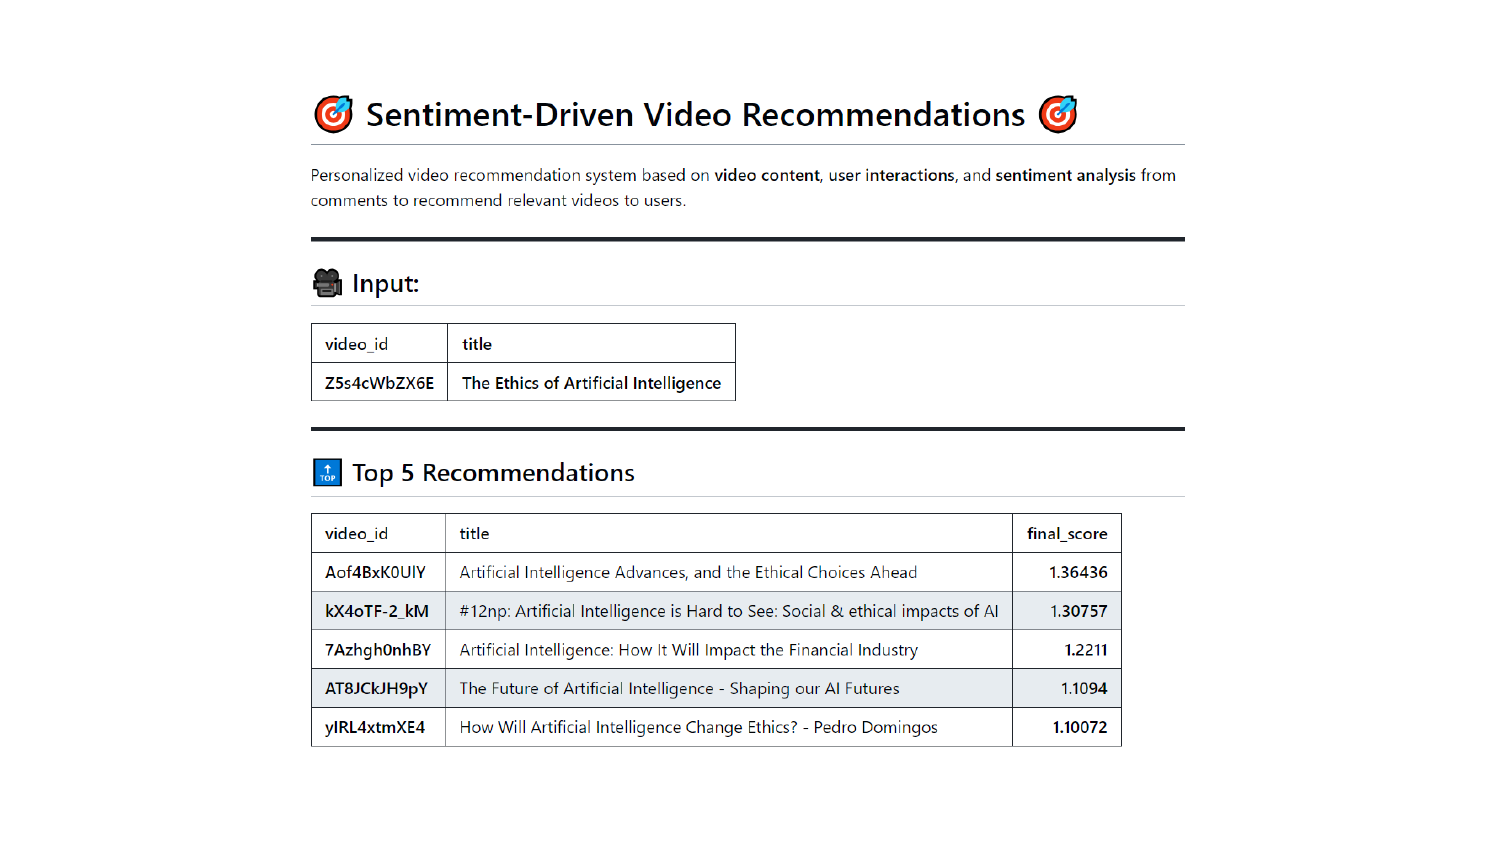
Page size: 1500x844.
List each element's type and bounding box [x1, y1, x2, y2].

picture [296, 82, 1204, 762]
